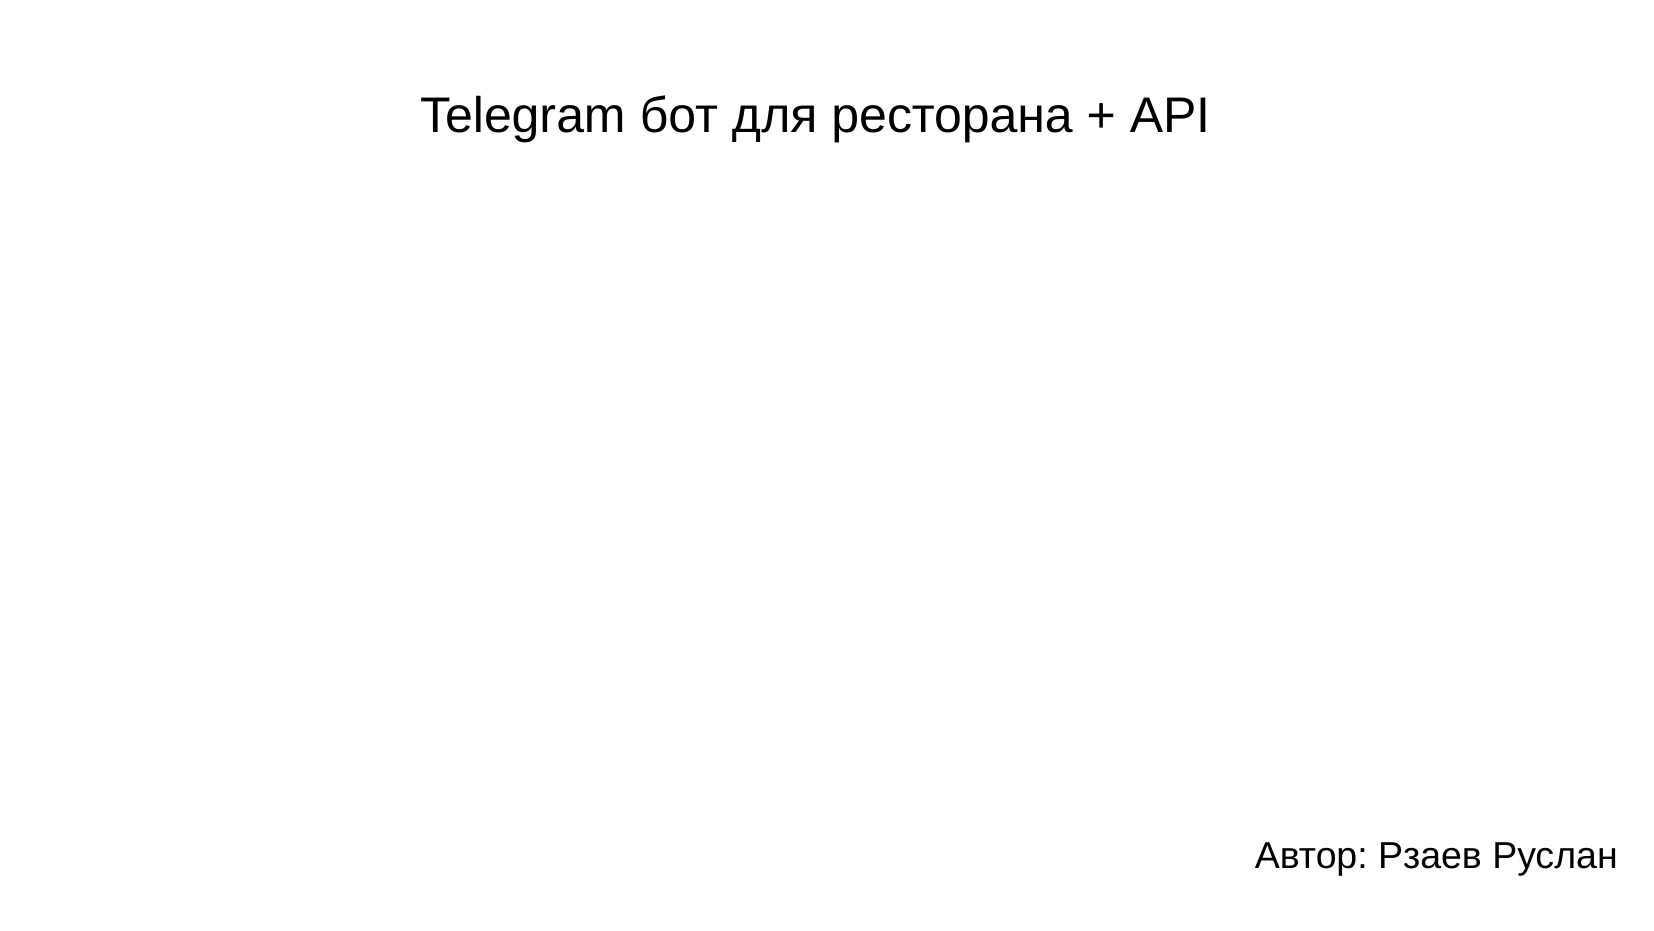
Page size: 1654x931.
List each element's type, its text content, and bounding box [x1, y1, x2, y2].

text_box Telegram бот для ресторана + API [0, 23, 1654, 207]
text_box Автор: Рзаев Руслан [1240, 826, 1633, 884]
